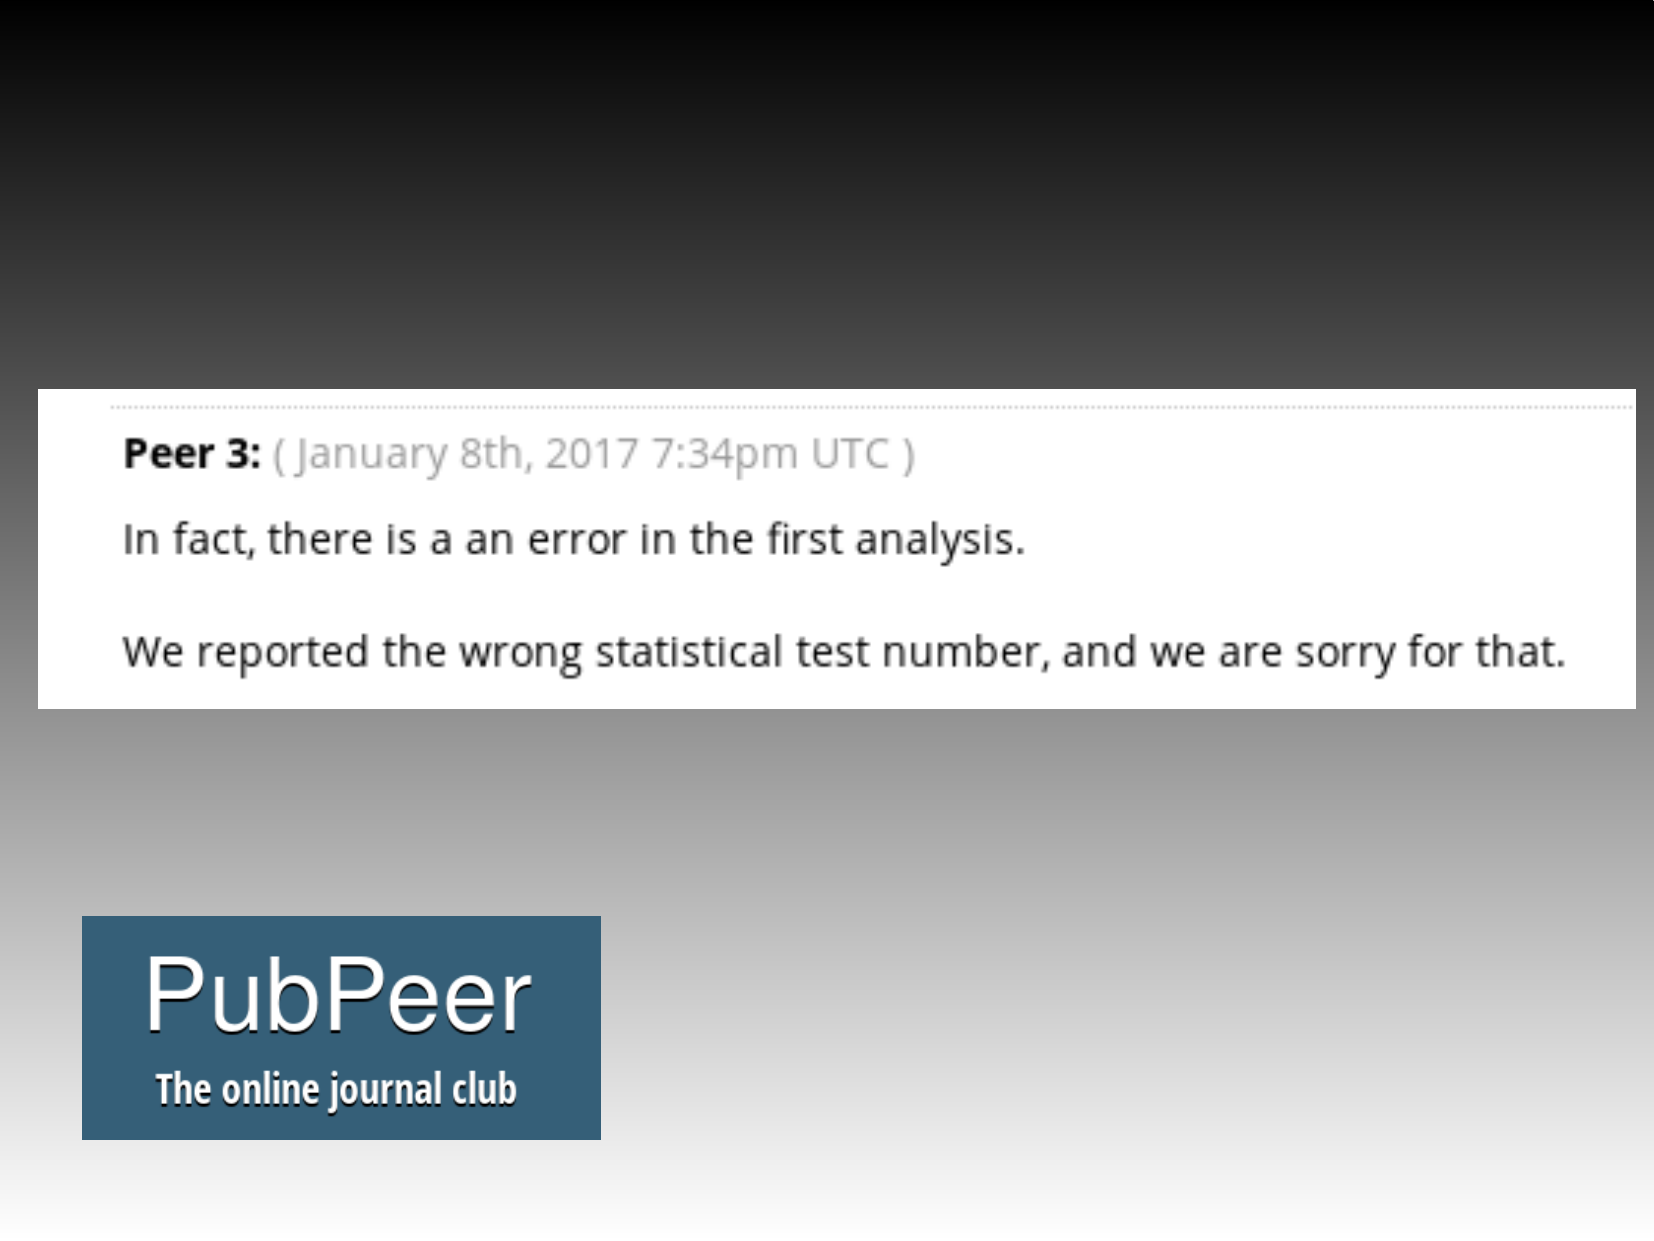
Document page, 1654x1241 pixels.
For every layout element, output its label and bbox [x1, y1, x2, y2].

picture [82, 916, 601, 1141]
picture [38, 389, 1636, 709]
